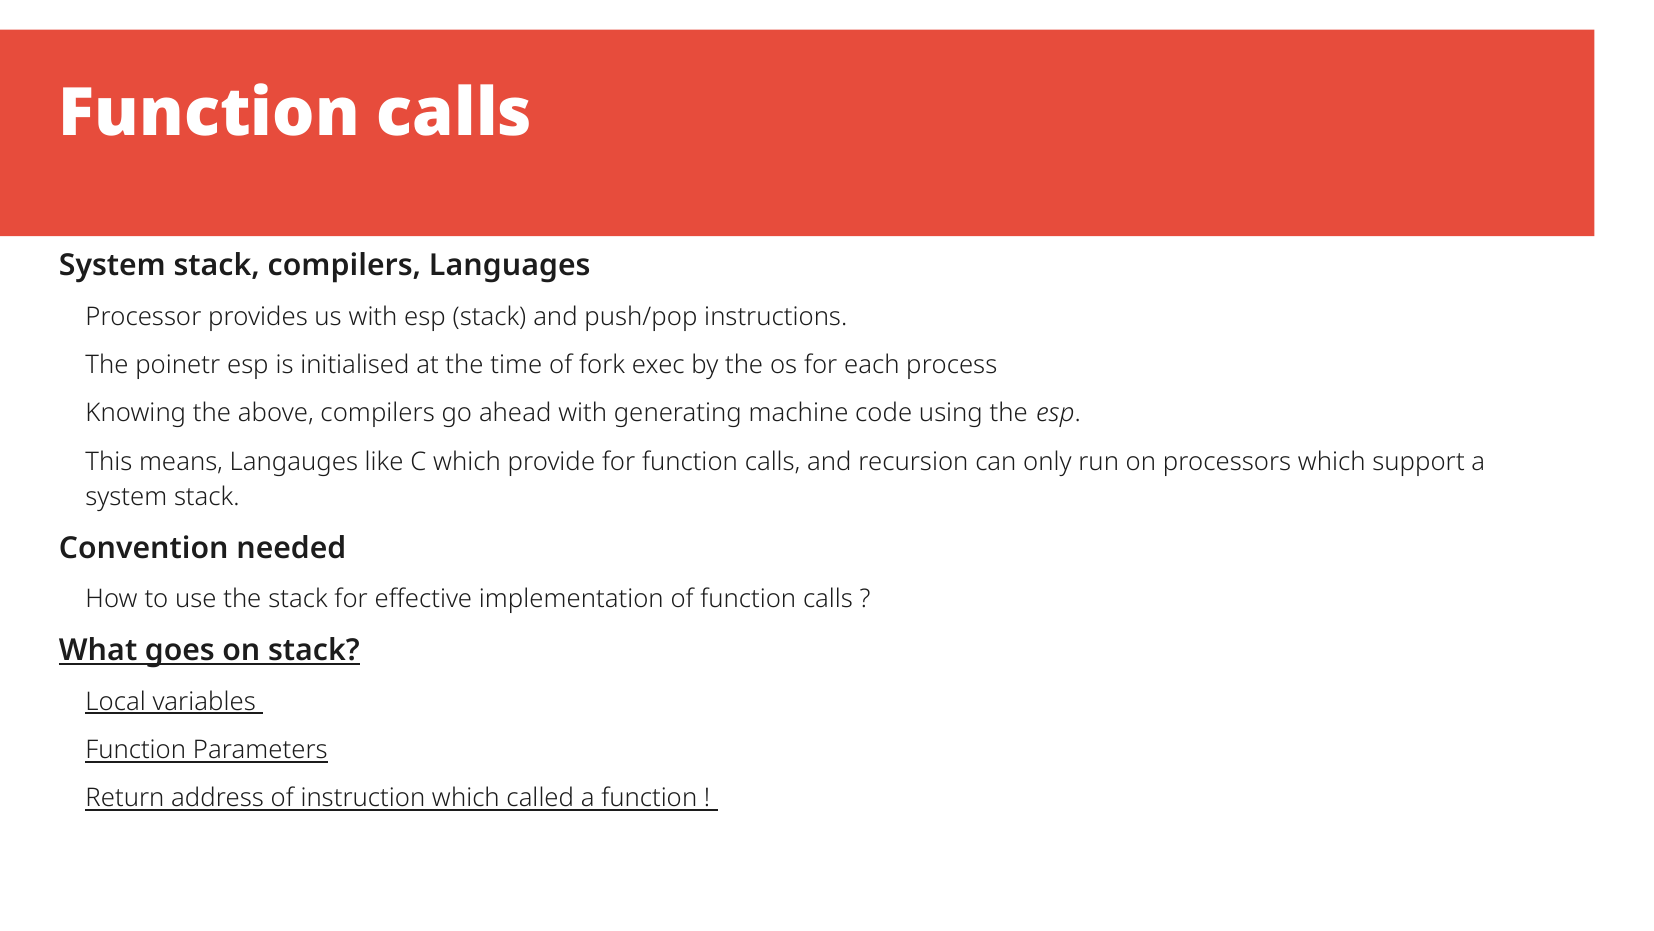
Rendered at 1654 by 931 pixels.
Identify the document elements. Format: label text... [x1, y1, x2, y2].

list System stack, compilers, Languages Processor provides us with esp (stack) and push/pop instructions. The poinetr esp is initialised at the time of fork exec by the os for each process Knowing the above, compilers go ahead with generating machine code using the esp. This means, Langauges like C which provide for function calls, and recursion can only run on processors which support a system stack. Convention needed How to use the stack for effective implementation of function calls ? What goes on stack? Local variables Function Parameters Return address of instruction which called a function ! [59, 243, 1565, 820]
title Function calls [59, 44, 1595, 156]
